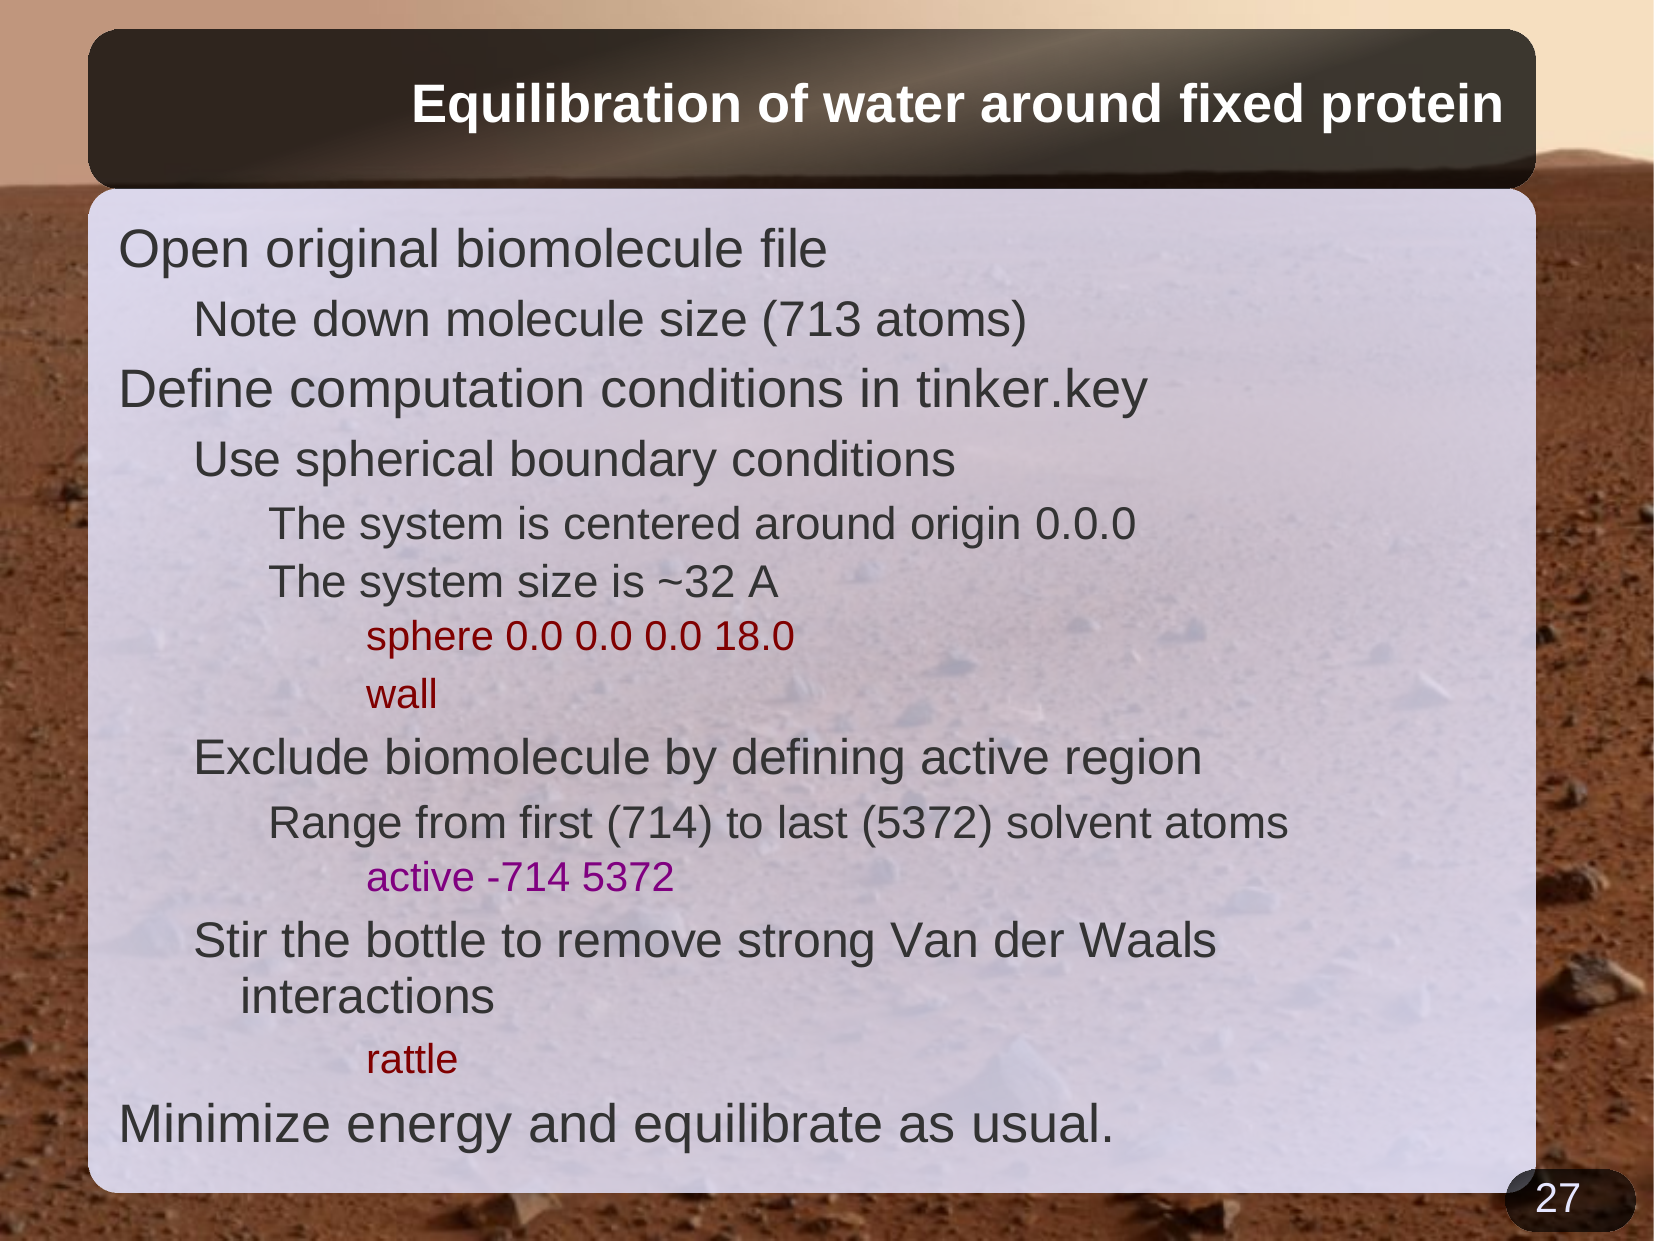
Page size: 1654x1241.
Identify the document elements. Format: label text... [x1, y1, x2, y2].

list Open original biomolecule file Note down molecule size (713 atoms) Define computation conditions in tinker.key Use spherical boundary conditions The system is centered around origin 0.0.0 The system size is ~32 A sphere 0.0 0.0 0.0 18.0 wall Exclude biomolecule by defining active region Range from first (714) to last (5372) solvent atoms active -714 5372 Stir the bottle to remove strong Van der Waals interactions rattle Minimize energy and equilibrate as usual. [118, 218, 1477, 1164]
picture [0, 0, 1654, 1241]
title Equilibration of water around fixed protein [118, 59, 1506, 148]
